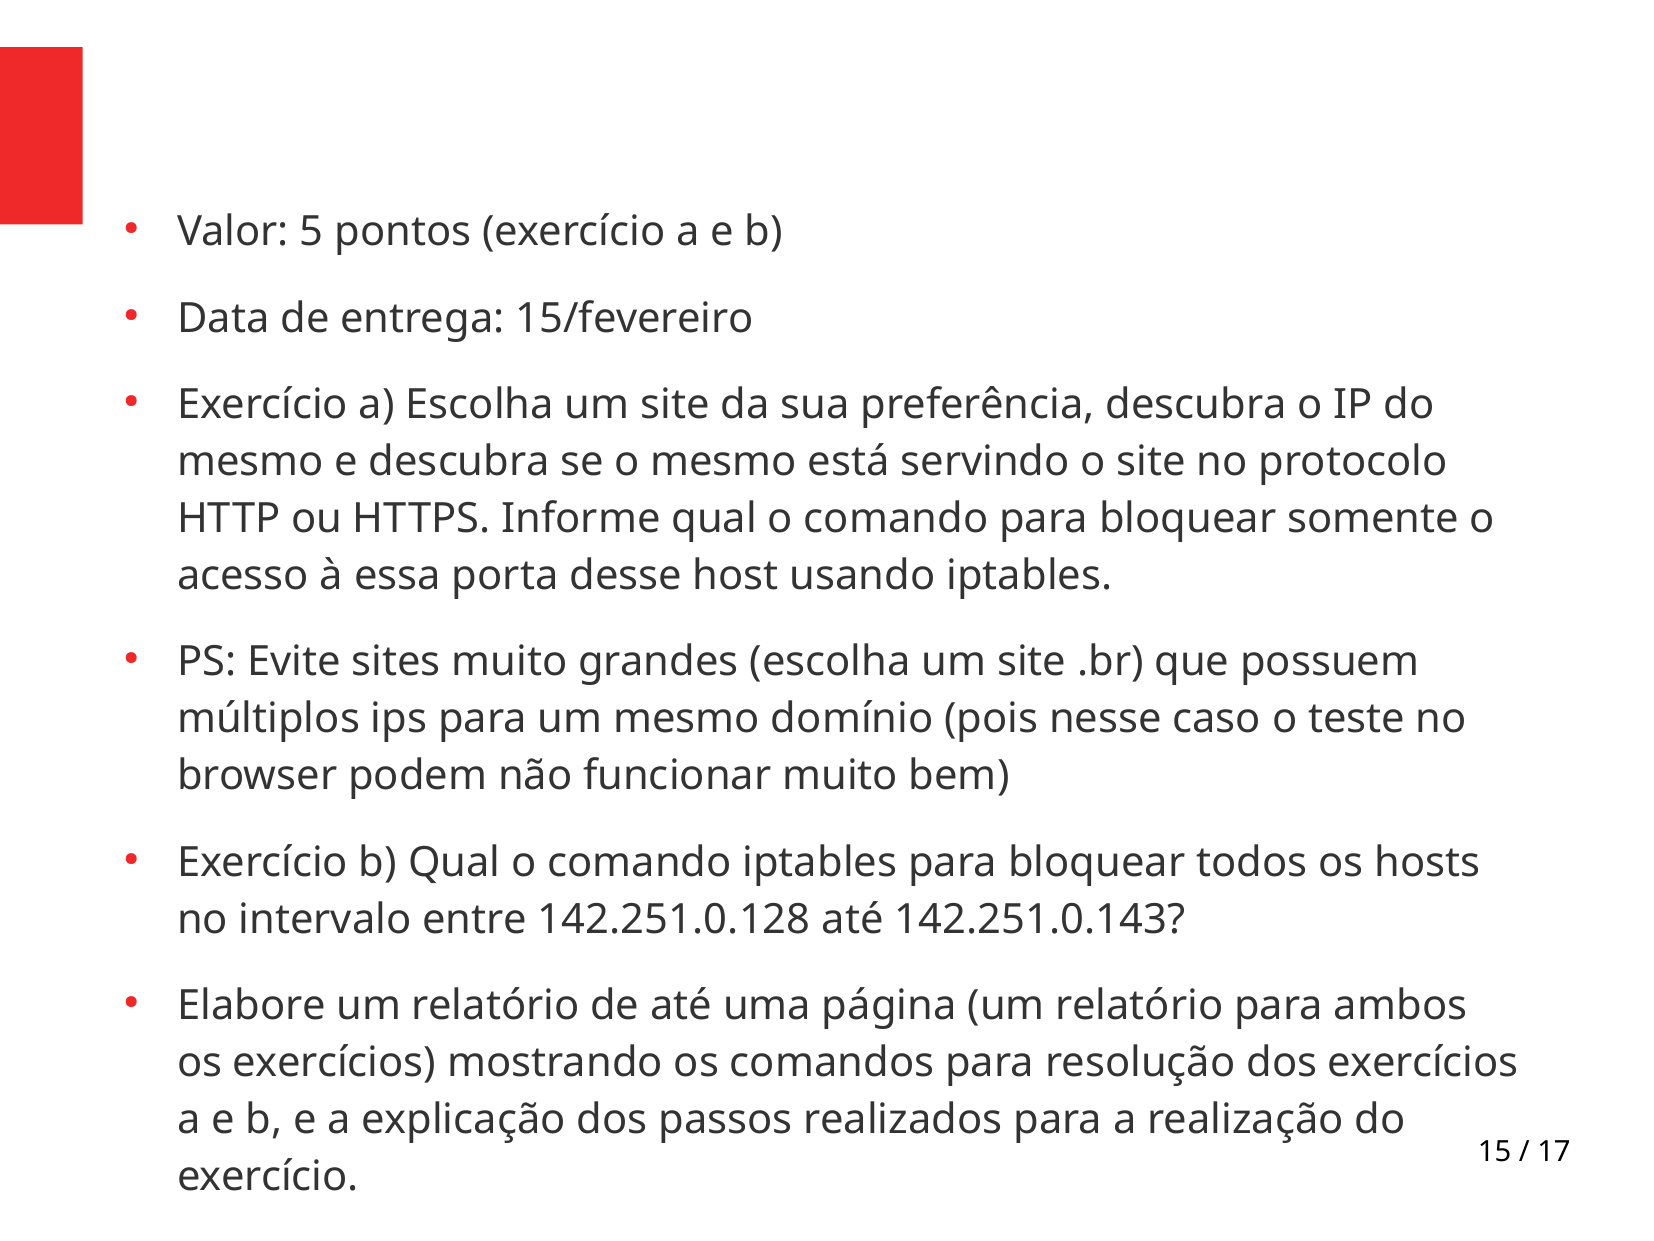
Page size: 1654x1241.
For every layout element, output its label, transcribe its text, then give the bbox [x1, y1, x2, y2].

list Valor: 5 pontos (exercício a e b) Data de entrega: 15/fevereiro Exercício a) Escolha um site da sua preferência, descubra o IP do mesmo e descubra se o mesmo está servindo o site no protocolo HTTP ou HTTPS. Informe qual o comando para bloquear somente o acesso à essa porta desse host usando iptables. PS: Evite sites muito grandes (escolha um site .br) que possuem múltiplos ips para um mesmo domínio (pois nesse caso o teste no browser podem não funcionar muito bem) Exercício b) Qual o comando iptables para bloquear todos os hosts no intervalo entre 142.251.0.128 até 142.251.0.143? Elabore um relatório de até uma página (um relatório para ambos os exercícios) mostrando os comandos para resolução dos exercícios a e b, e a explicação dos passos realizados para a realização do exercício. [106, 200, 1524, 921]
